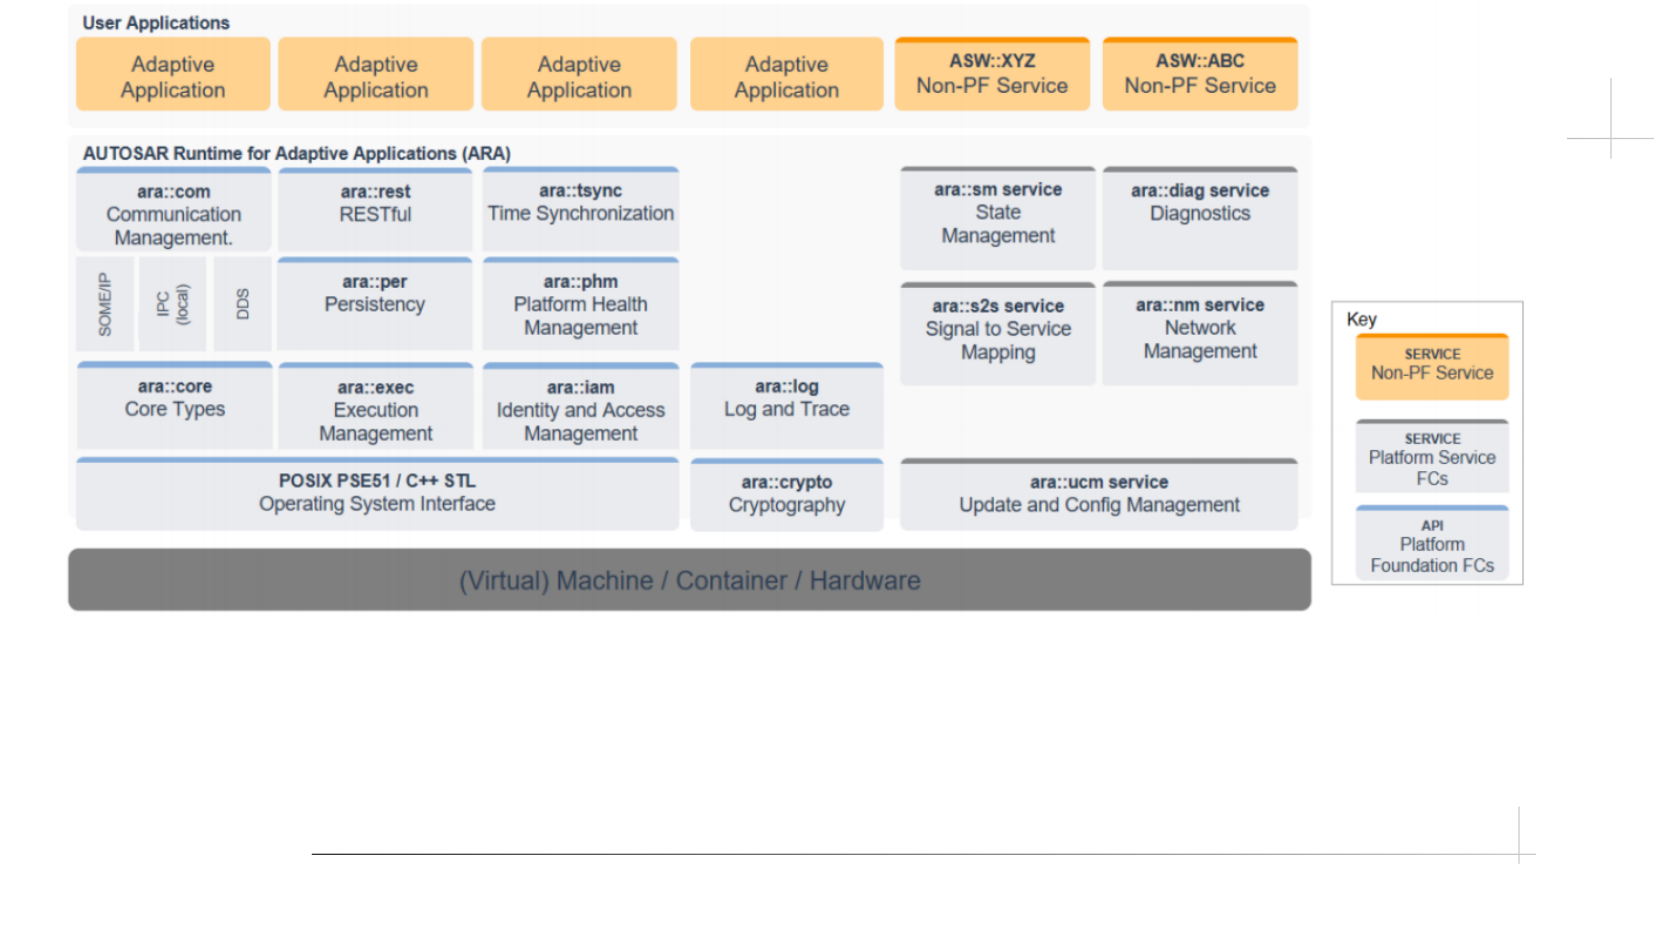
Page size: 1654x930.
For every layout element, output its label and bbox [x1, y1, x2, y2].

picture [0, 0, 1567, 638]
